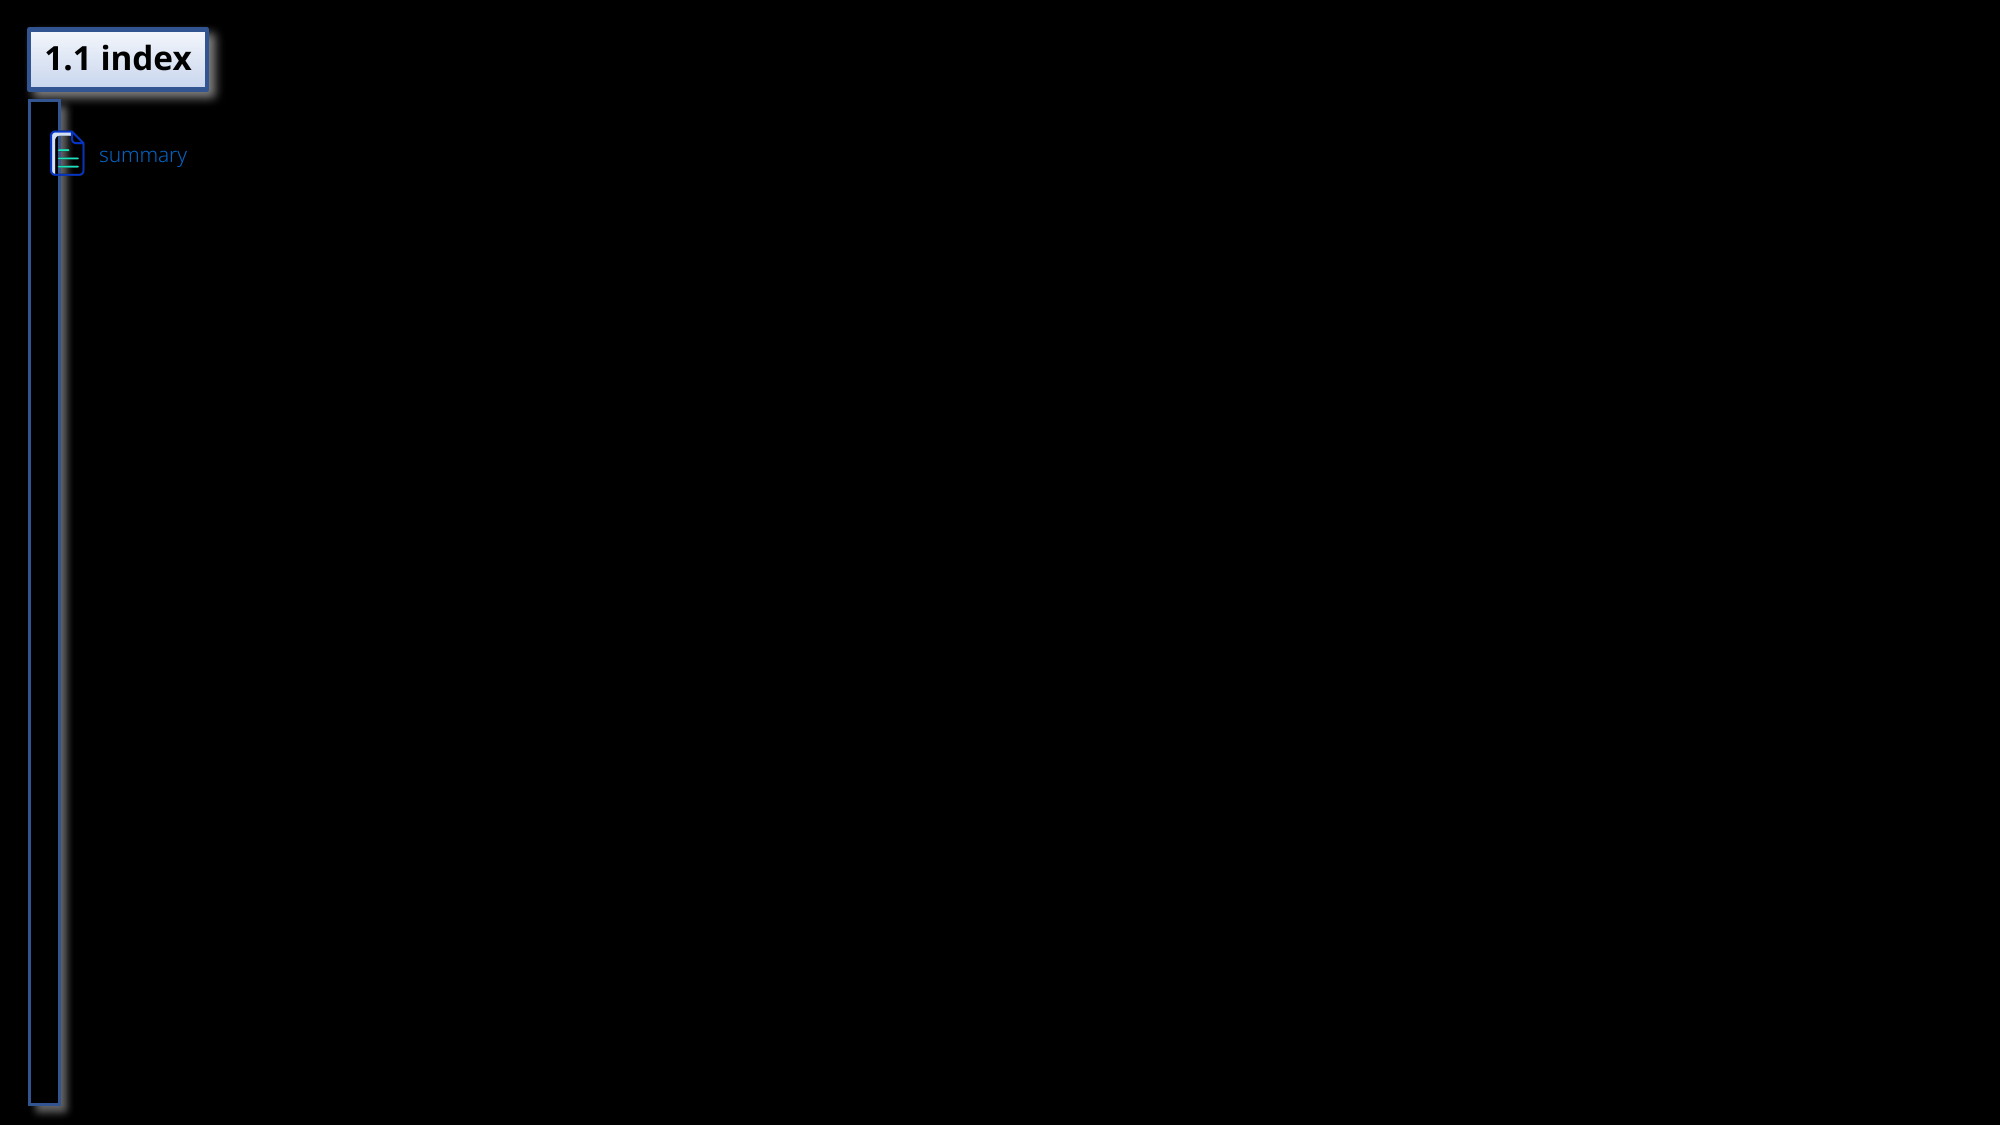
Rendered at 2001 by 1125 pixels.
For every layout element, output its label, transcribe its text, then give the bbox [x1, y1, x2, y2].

picture [49, 130, 85, 176]
text_box [29, 100, 60, 1105]
text_box summary [99, 141, 188, 171]
title 1.1 index [29, 29, 207, 90]
